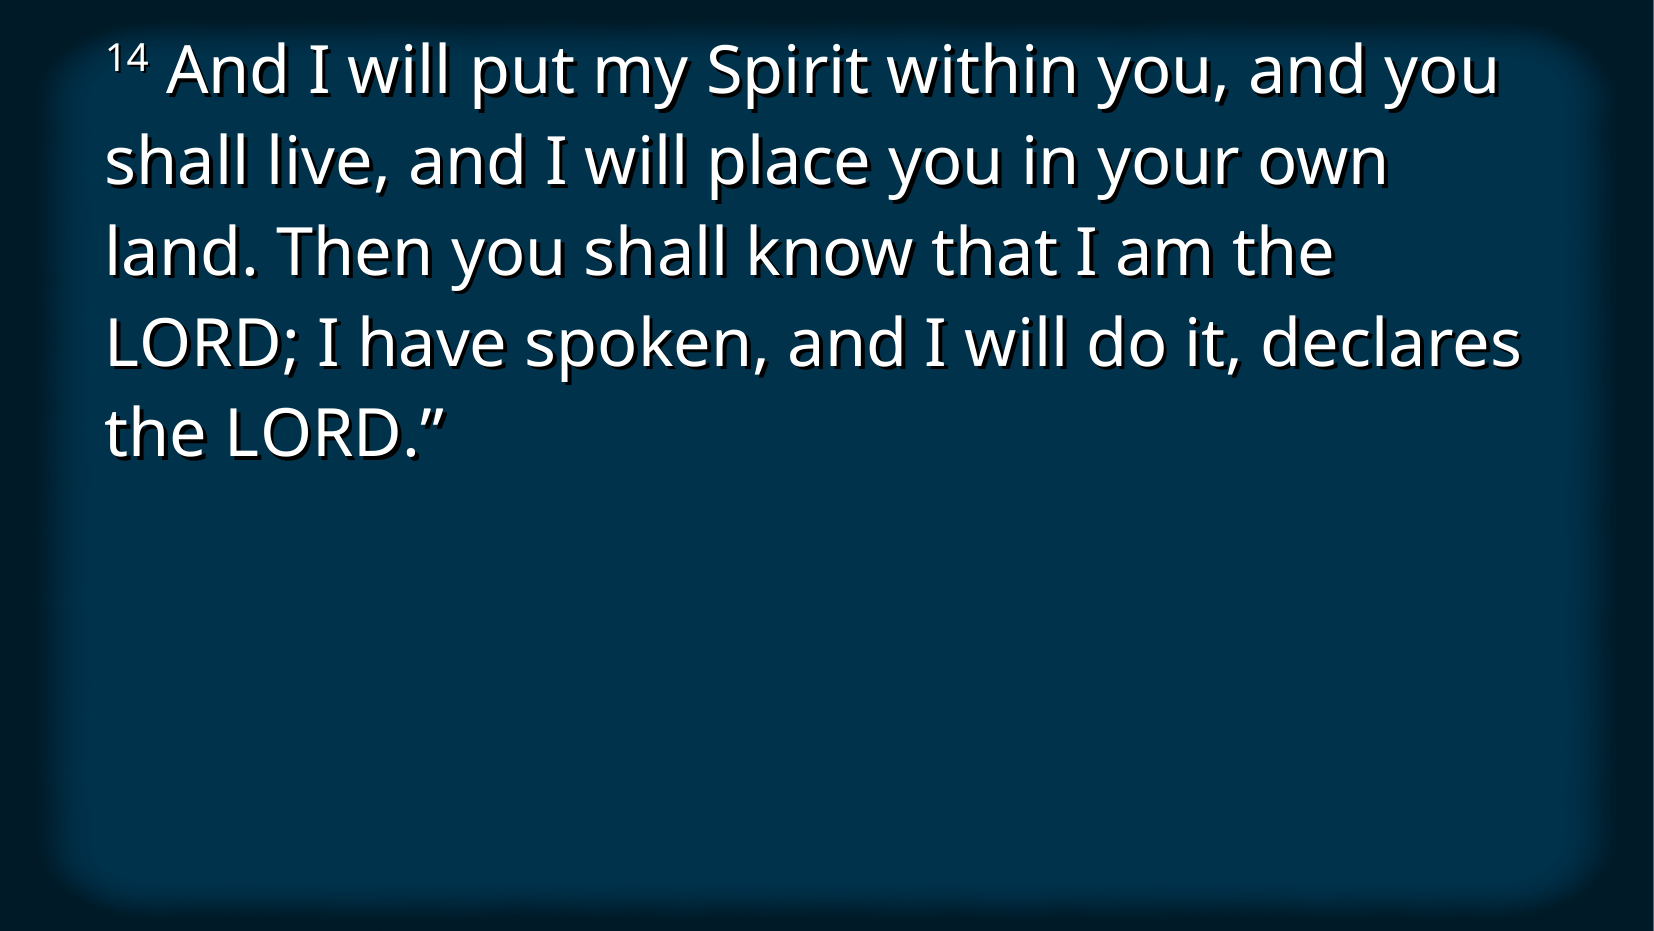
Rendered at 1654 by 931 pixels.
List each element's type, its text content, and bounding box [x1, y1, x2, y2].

text_box 14 And I will put my Spirit within you, and you shall live, and I will place you in your own land. Then you shall know that I am the LORD; I have spoken, and I will do it, declares the LORD.” [90, 15, 1561, 474]
picture [0, 0, 1654, 931]
